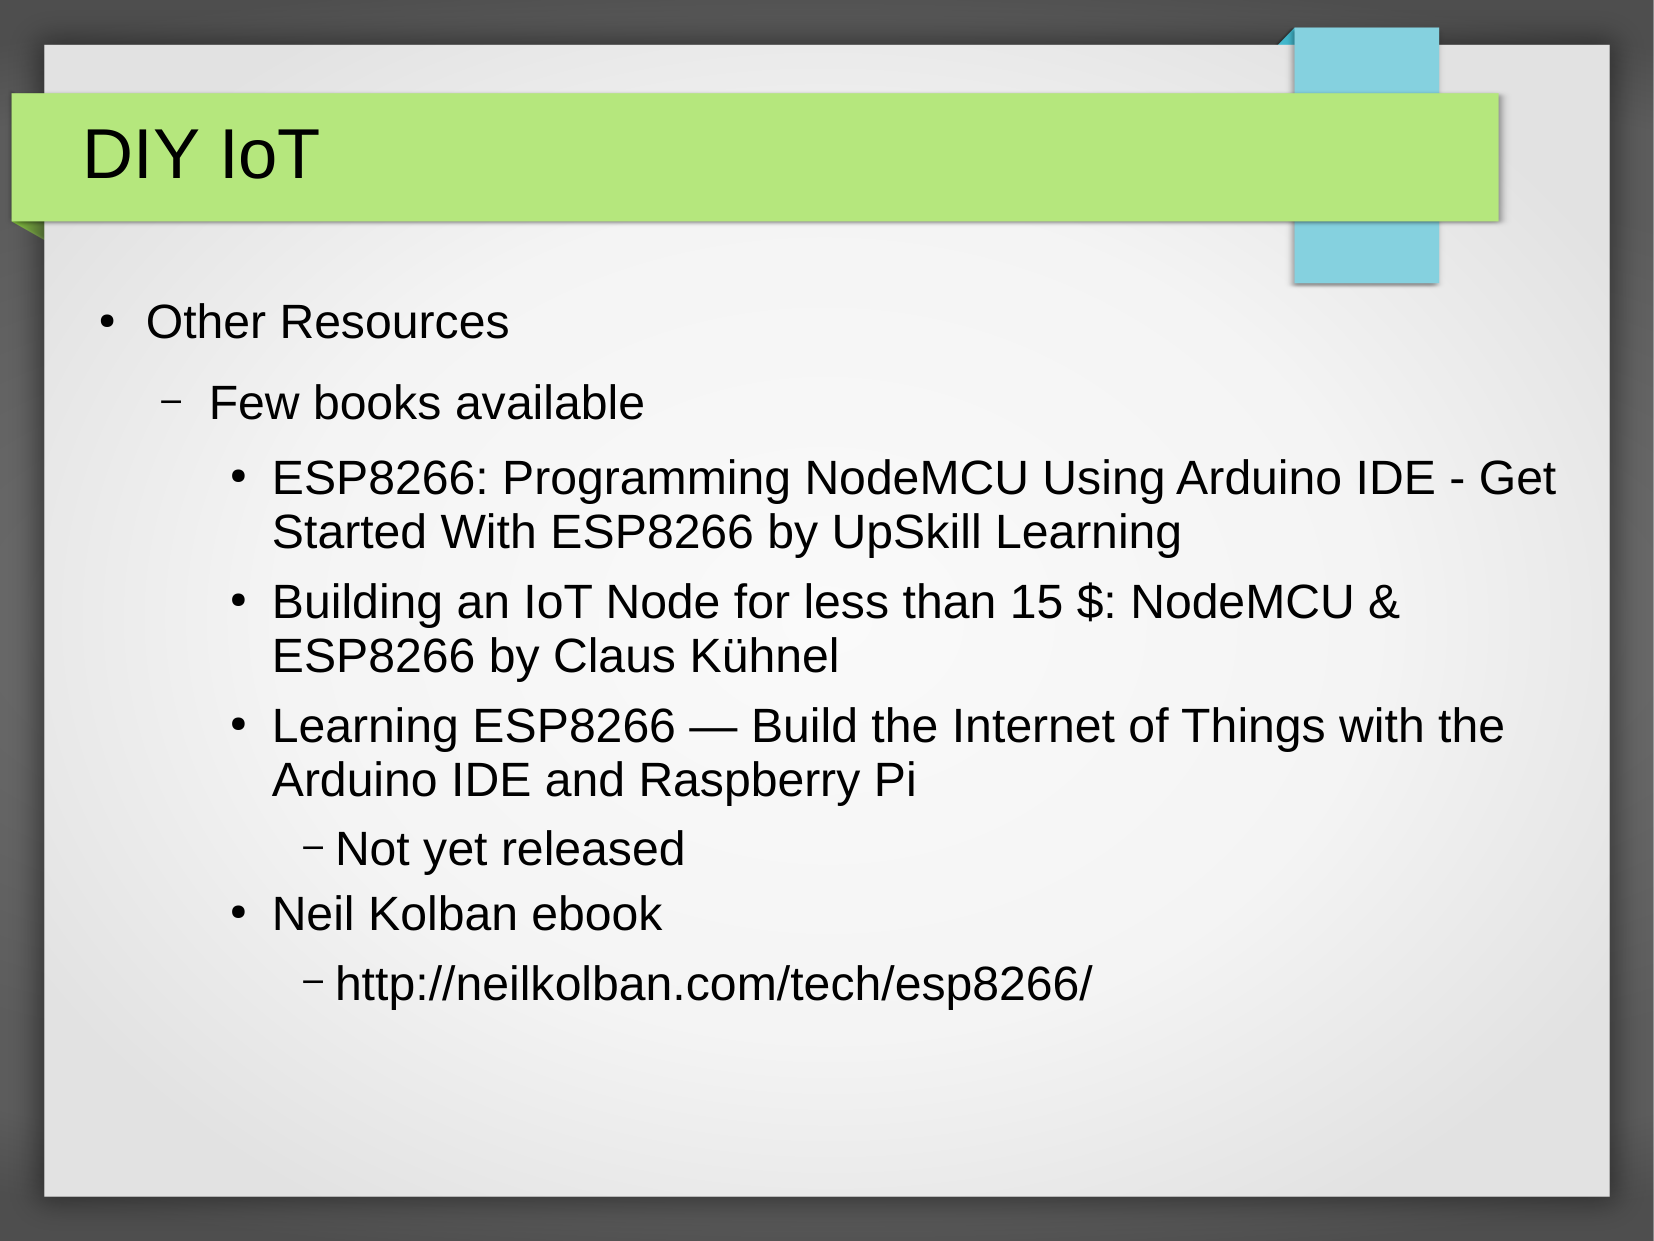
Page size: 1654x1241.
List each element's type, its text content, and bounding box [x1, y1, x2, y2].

title DIY IoT [82, 94, 1264, 213]
list Other Resources Few books available ESP8266: Programming NodeMCU Using Arduino IDE - Get Started With ESP8266 by UpSkill Learning Building an IoT Node for less than 15 $: NodeMCU & ESP8266 by Claus Kühnel Learning ESP8266 — Build the Internet of Things with the Arduino IDE and Raspberry Pi Not yet released Neil Kolban ebook http://neilkolban.com/tech/esp8266/ [82, 295, 1571, 1015]
picture [0, 0, 1654, 1241]
